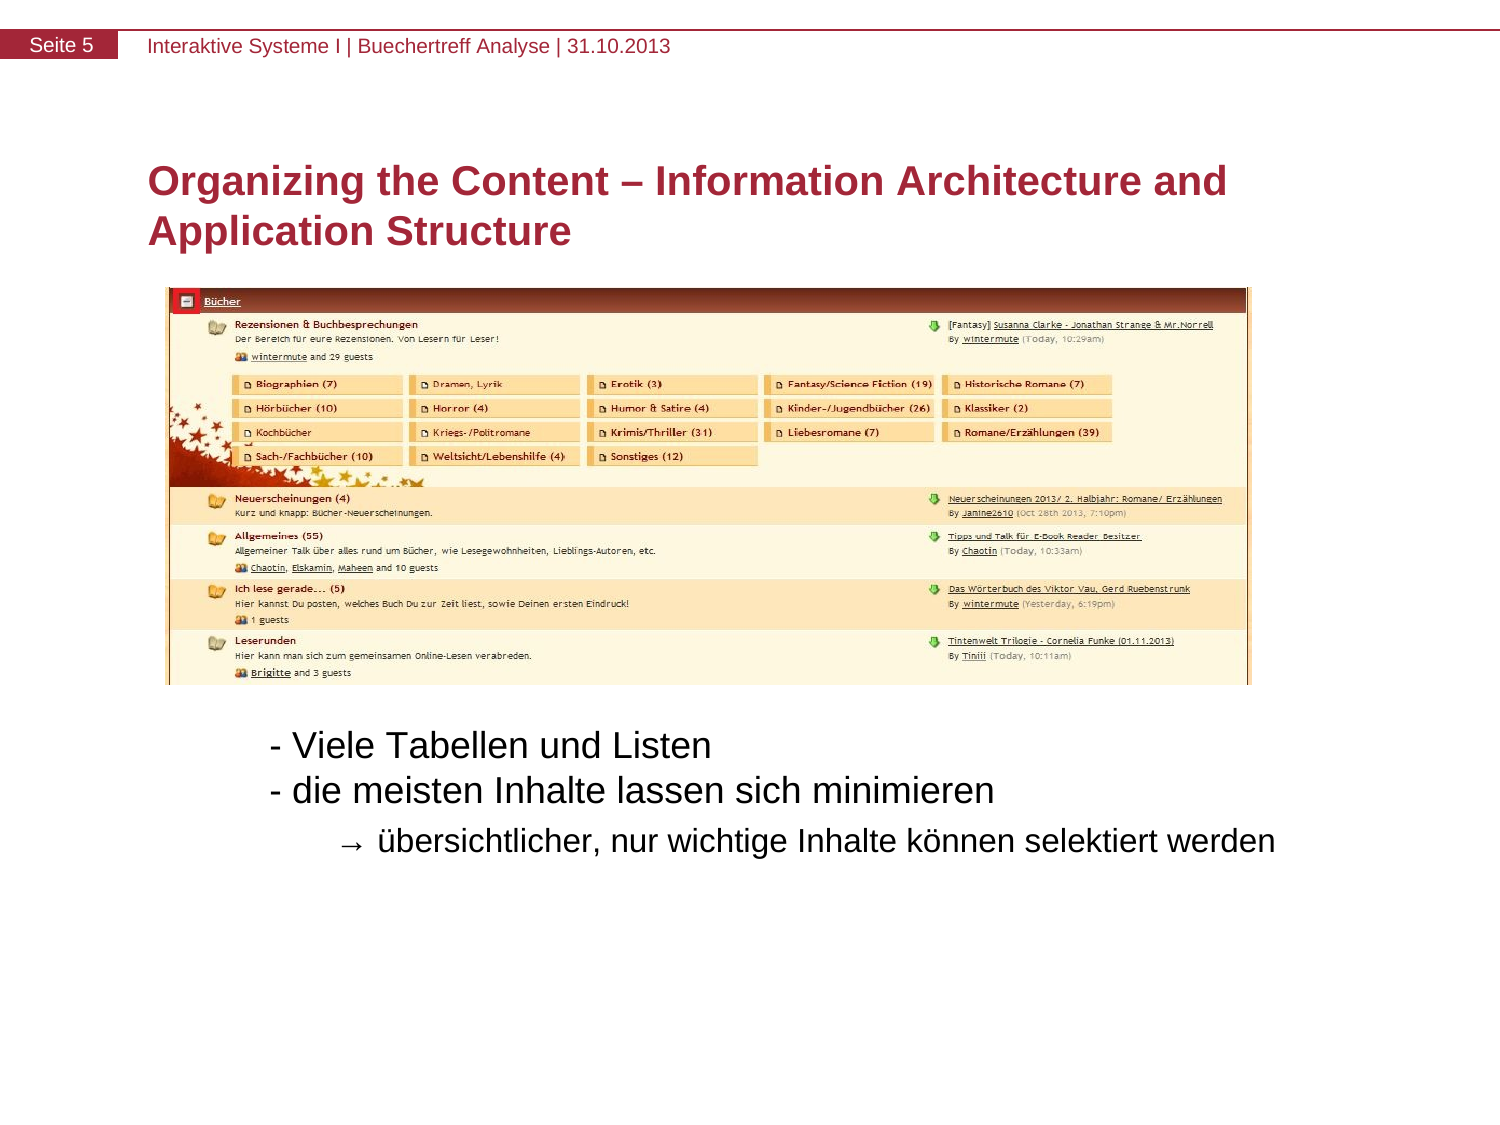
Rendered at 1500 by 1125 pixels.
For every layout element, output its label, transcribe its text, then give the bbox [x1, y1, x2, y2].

title Organizing the Content – Information Architecture and Application Structure [132, 146, 1413, 262]
picture [165, 287, 1252, 686]
list - Viele Tabellen und Listen - die meisten Inhalte lassen sich minimieren → übersichtlicher, nur wichtige Inhalte können selektiert werden [132, 287, 1371, 888]
